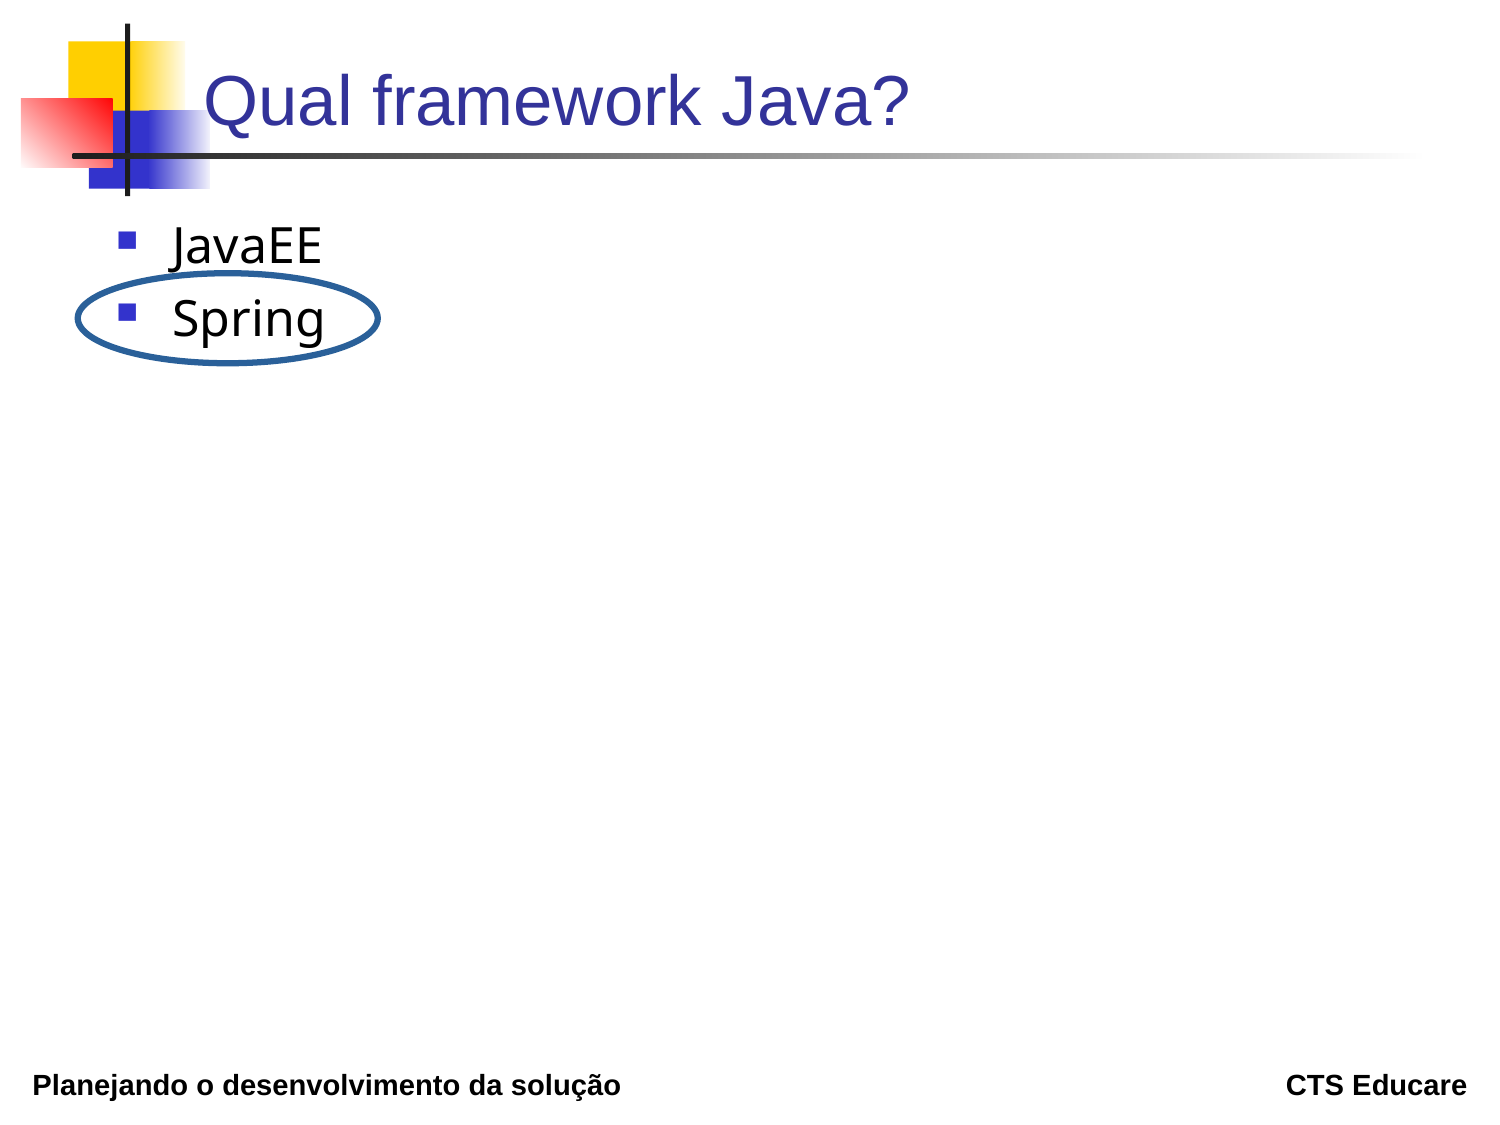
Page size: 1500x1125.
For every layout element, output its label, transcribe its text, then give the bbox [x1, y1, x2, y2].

title Qual framework Java? [188, 46, 1468, 149]
text_box [77, 294, 100, 342]
list JavaEE Spring [100, 206, 1447, 1024]
